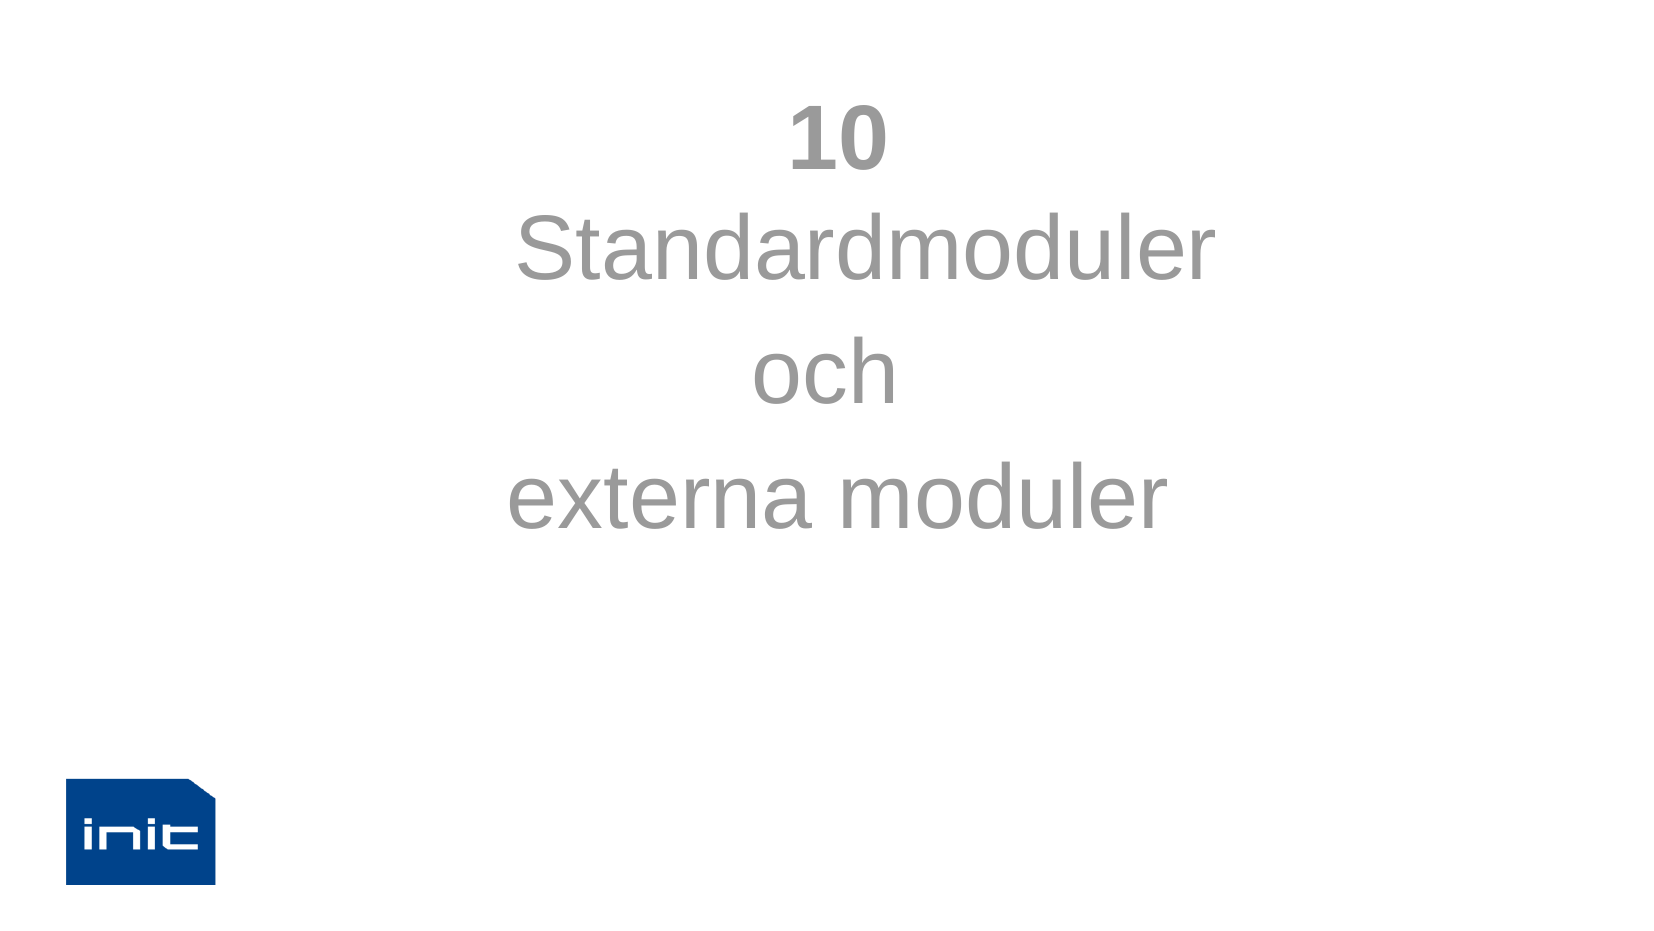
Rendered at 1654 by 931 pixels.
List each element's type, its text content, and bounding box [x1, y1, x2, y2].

subtitle 10 Standardmoduler och externa moduler [165, 0, 1487, 645]
picture [66, 778, 216, 885]
